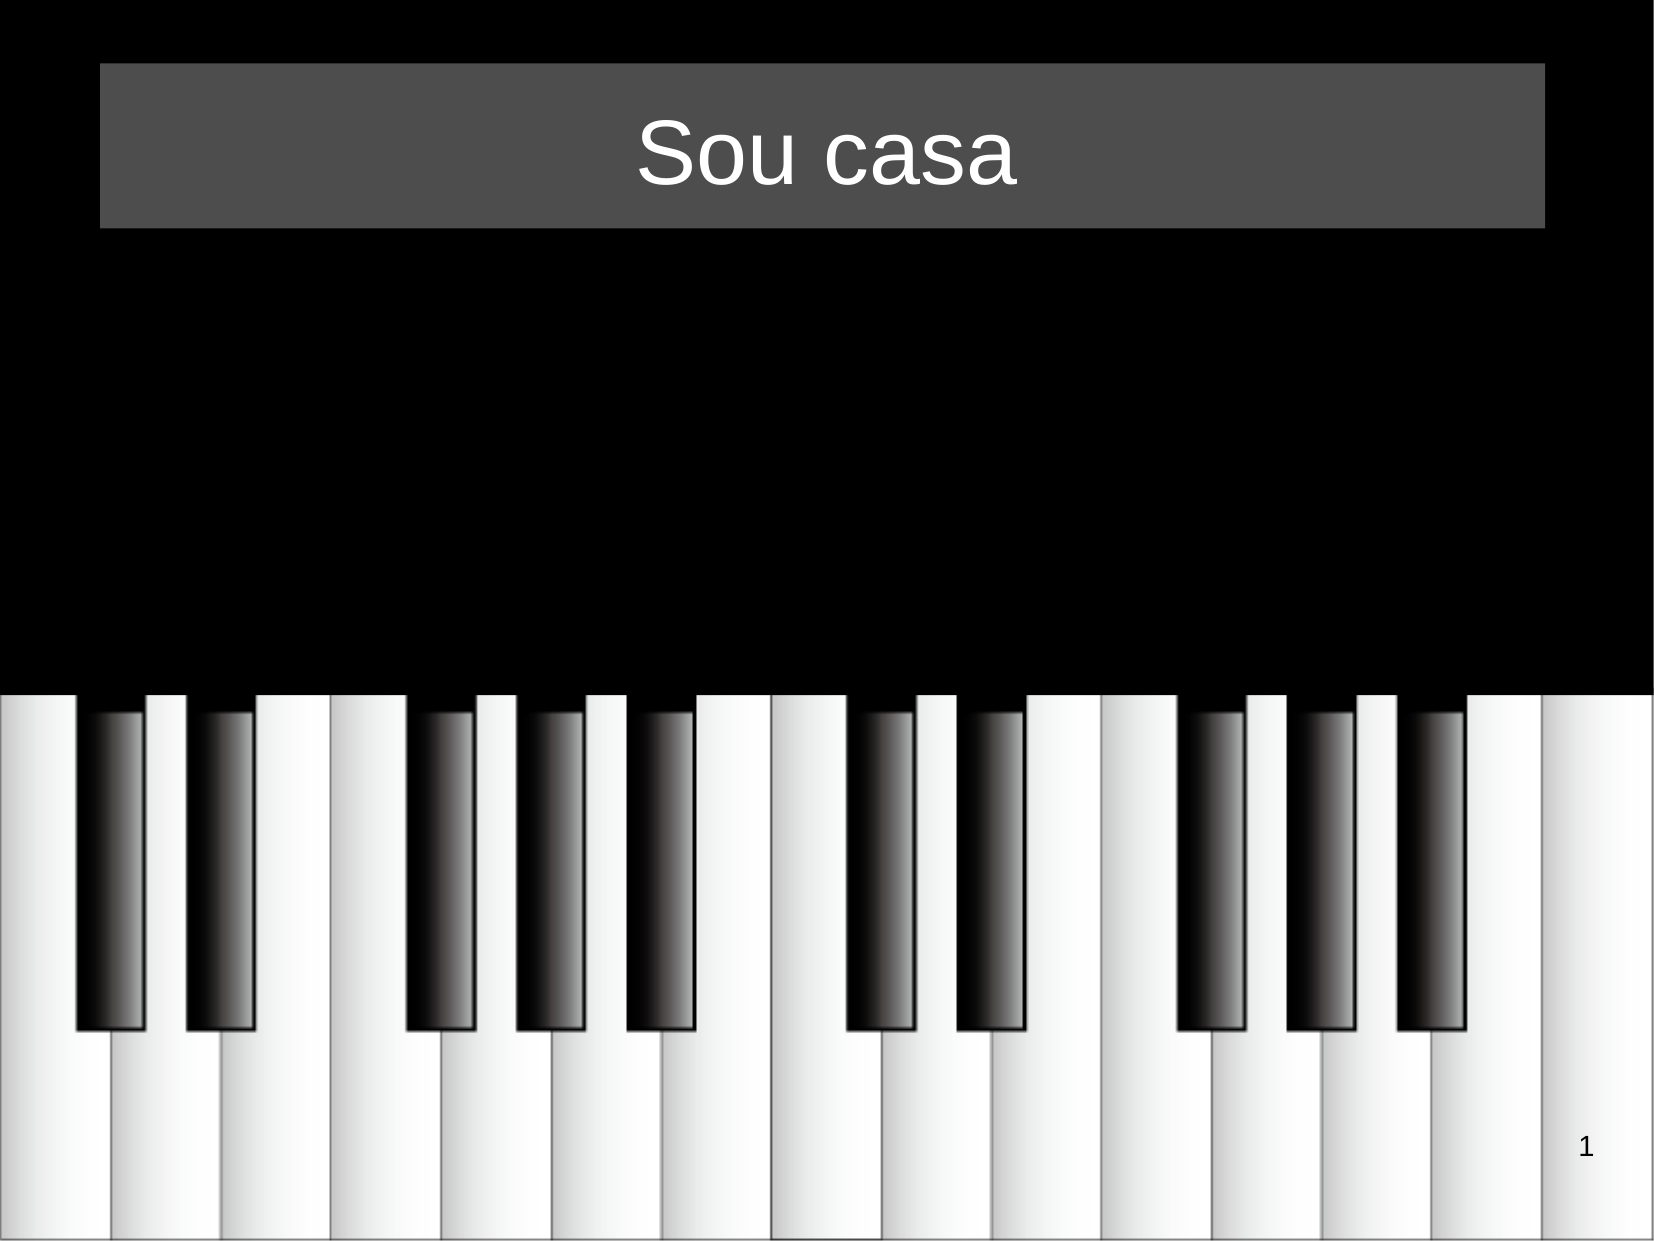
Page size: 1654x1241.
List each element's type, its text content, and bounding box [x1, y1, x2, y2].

picture [0, 696, 1654, 1241]
title Sou casa [82, 49, 1571, 257]
